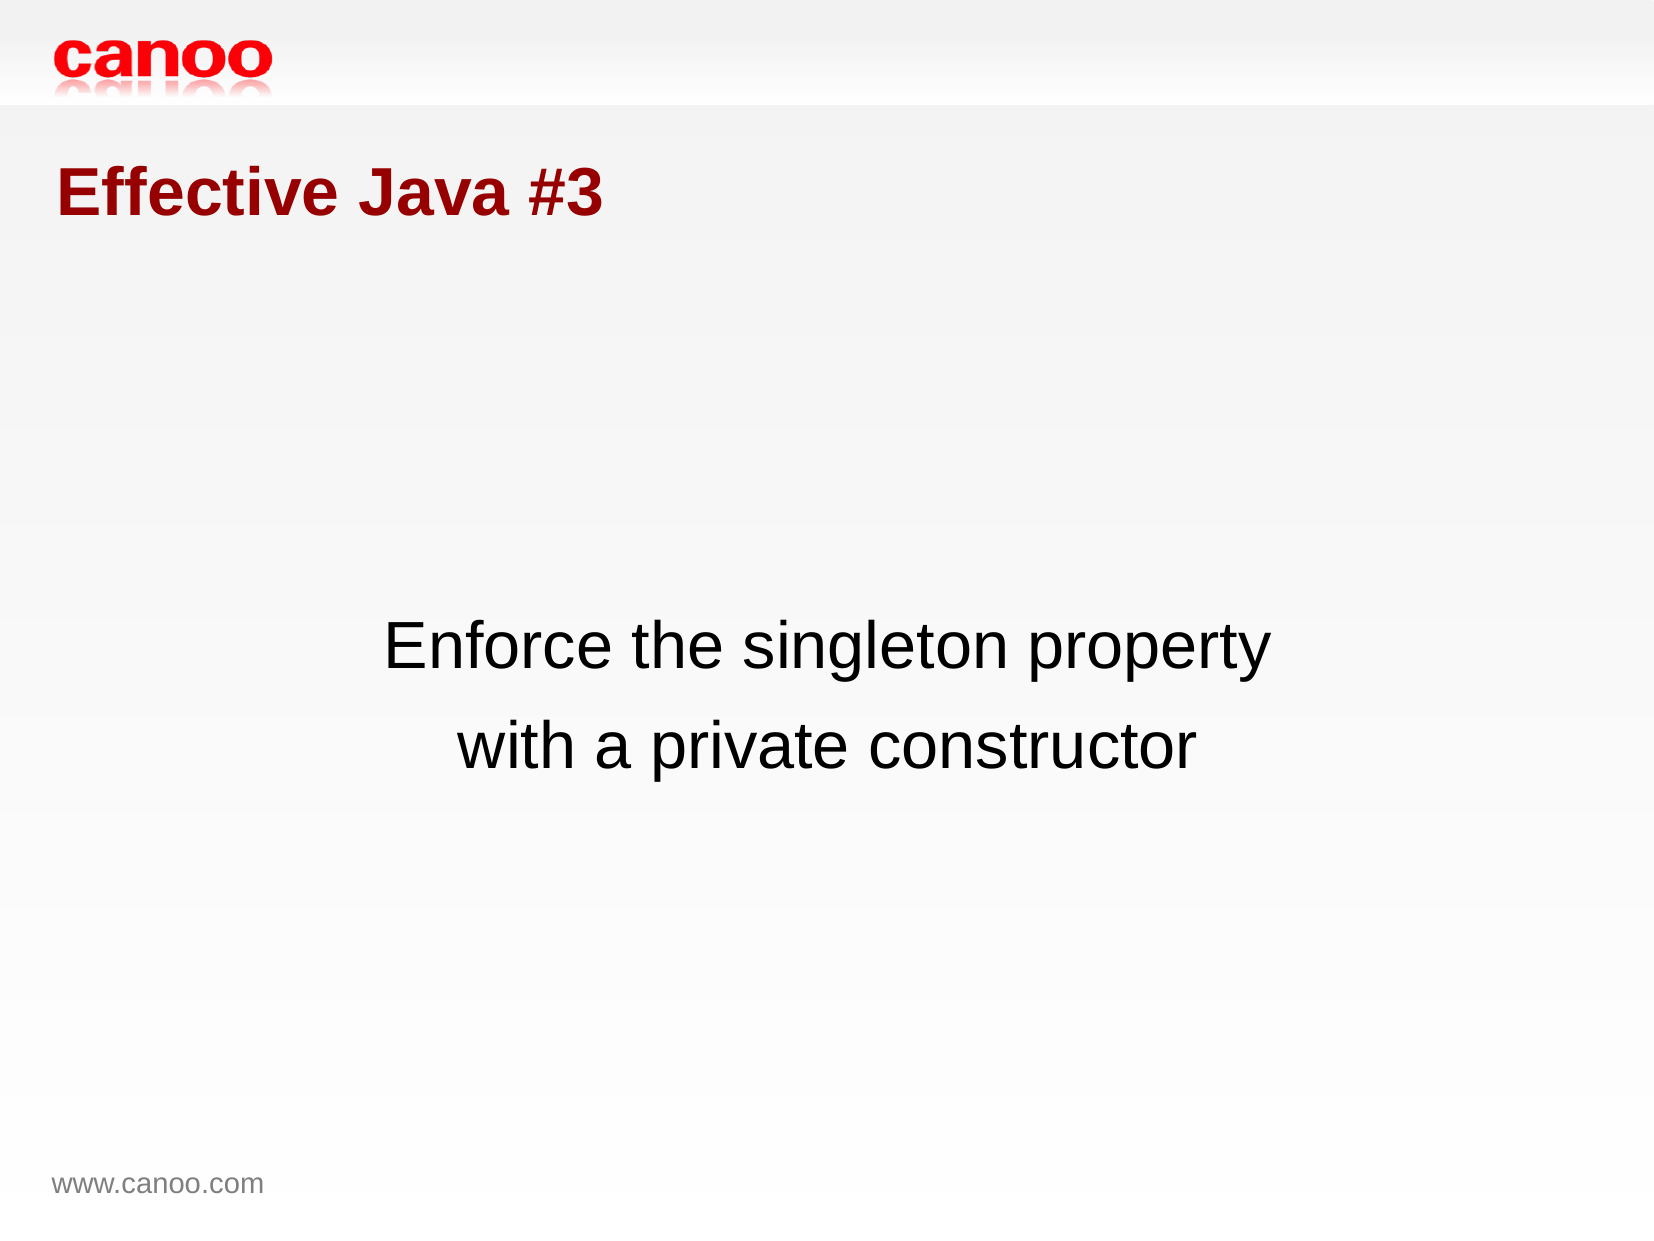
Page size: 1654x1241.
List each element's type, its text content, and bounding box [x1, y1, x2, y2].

text_box Enforce the singleton property with a private constructor [48, 282, 1609, 1102]
picture [51, 37, 273, 119]
title Effective Java #3 [48, 138, 1609, 238]
